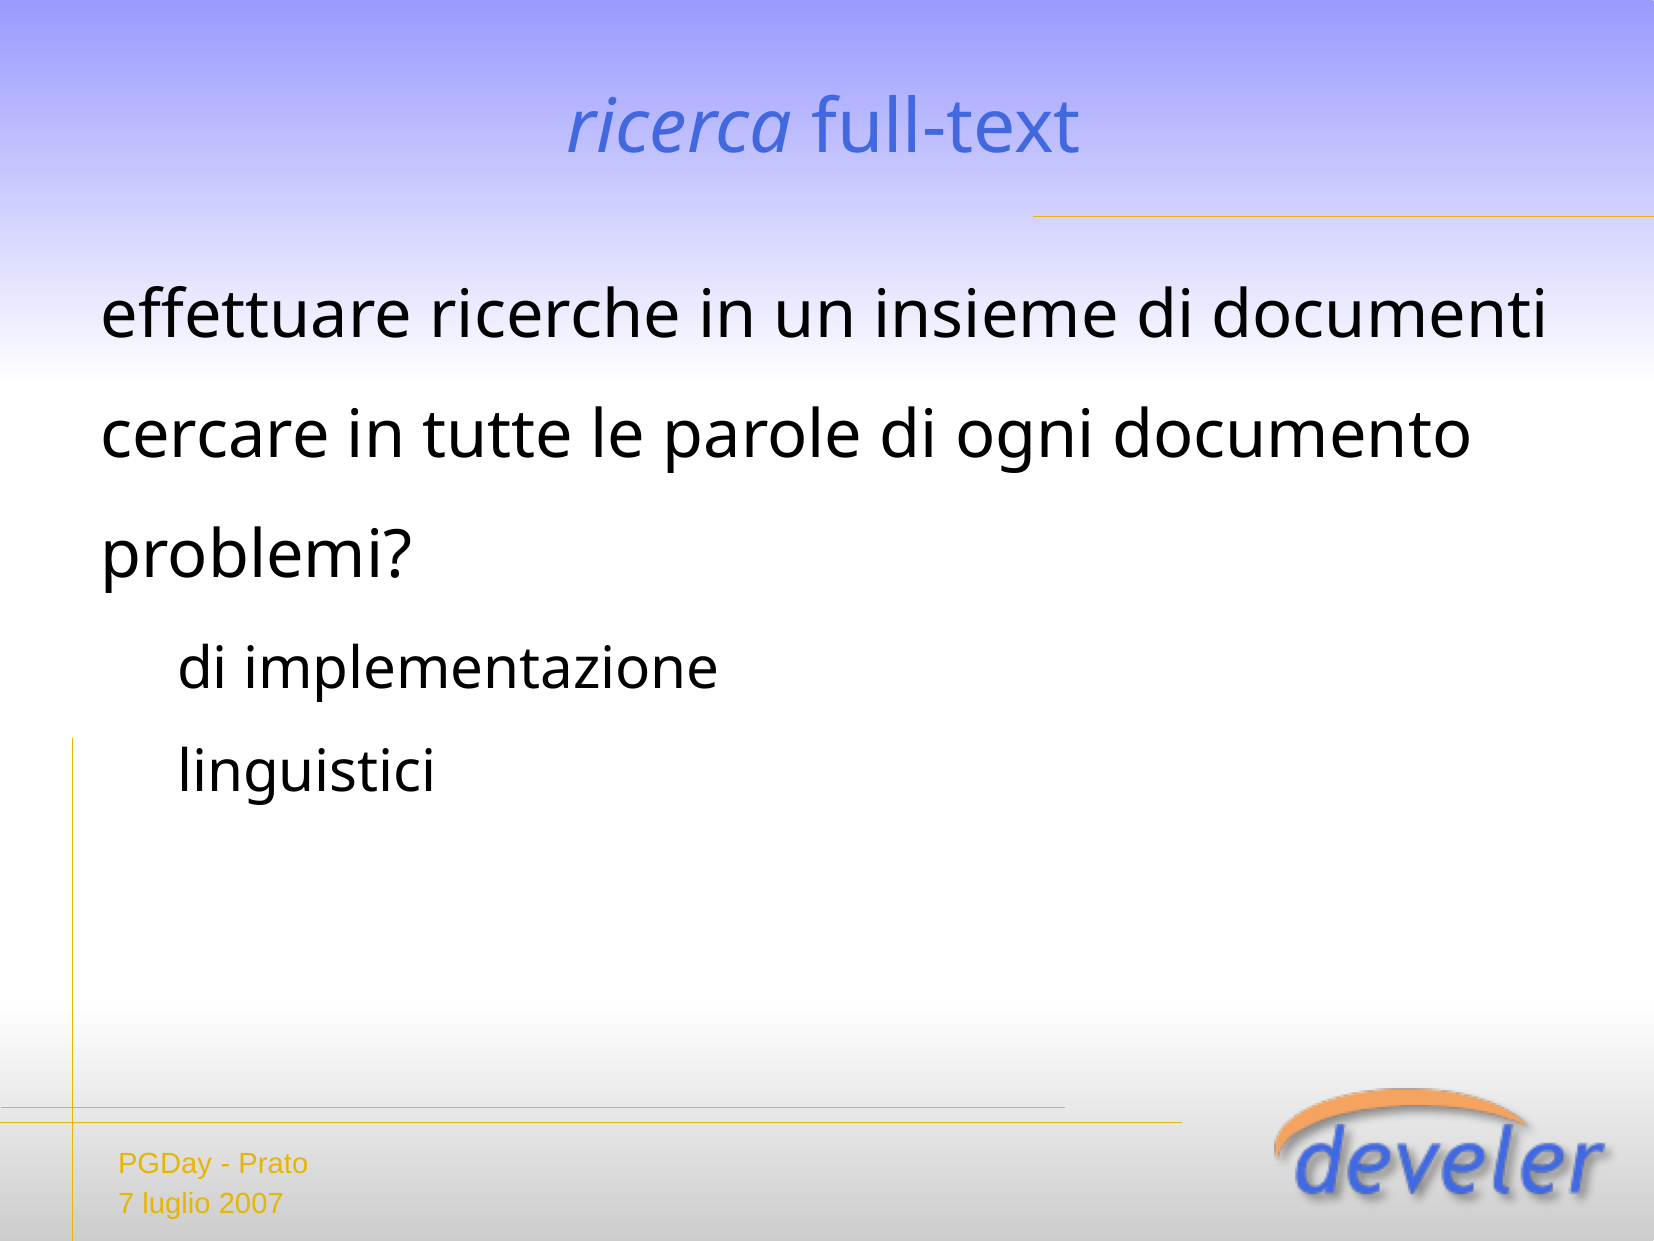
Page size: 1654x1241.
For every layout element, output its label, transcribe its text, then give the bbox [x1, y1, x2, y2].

title ricerca full-text [82, 29, 1565, 217]
picture [1269, 1083, 1622, 1211]
list effettuare ricerche in un insieme di documenti cercare in tutte le parole di ogni documento problemi? di implementazione linguistici [82, 265, 1571, 1093]
